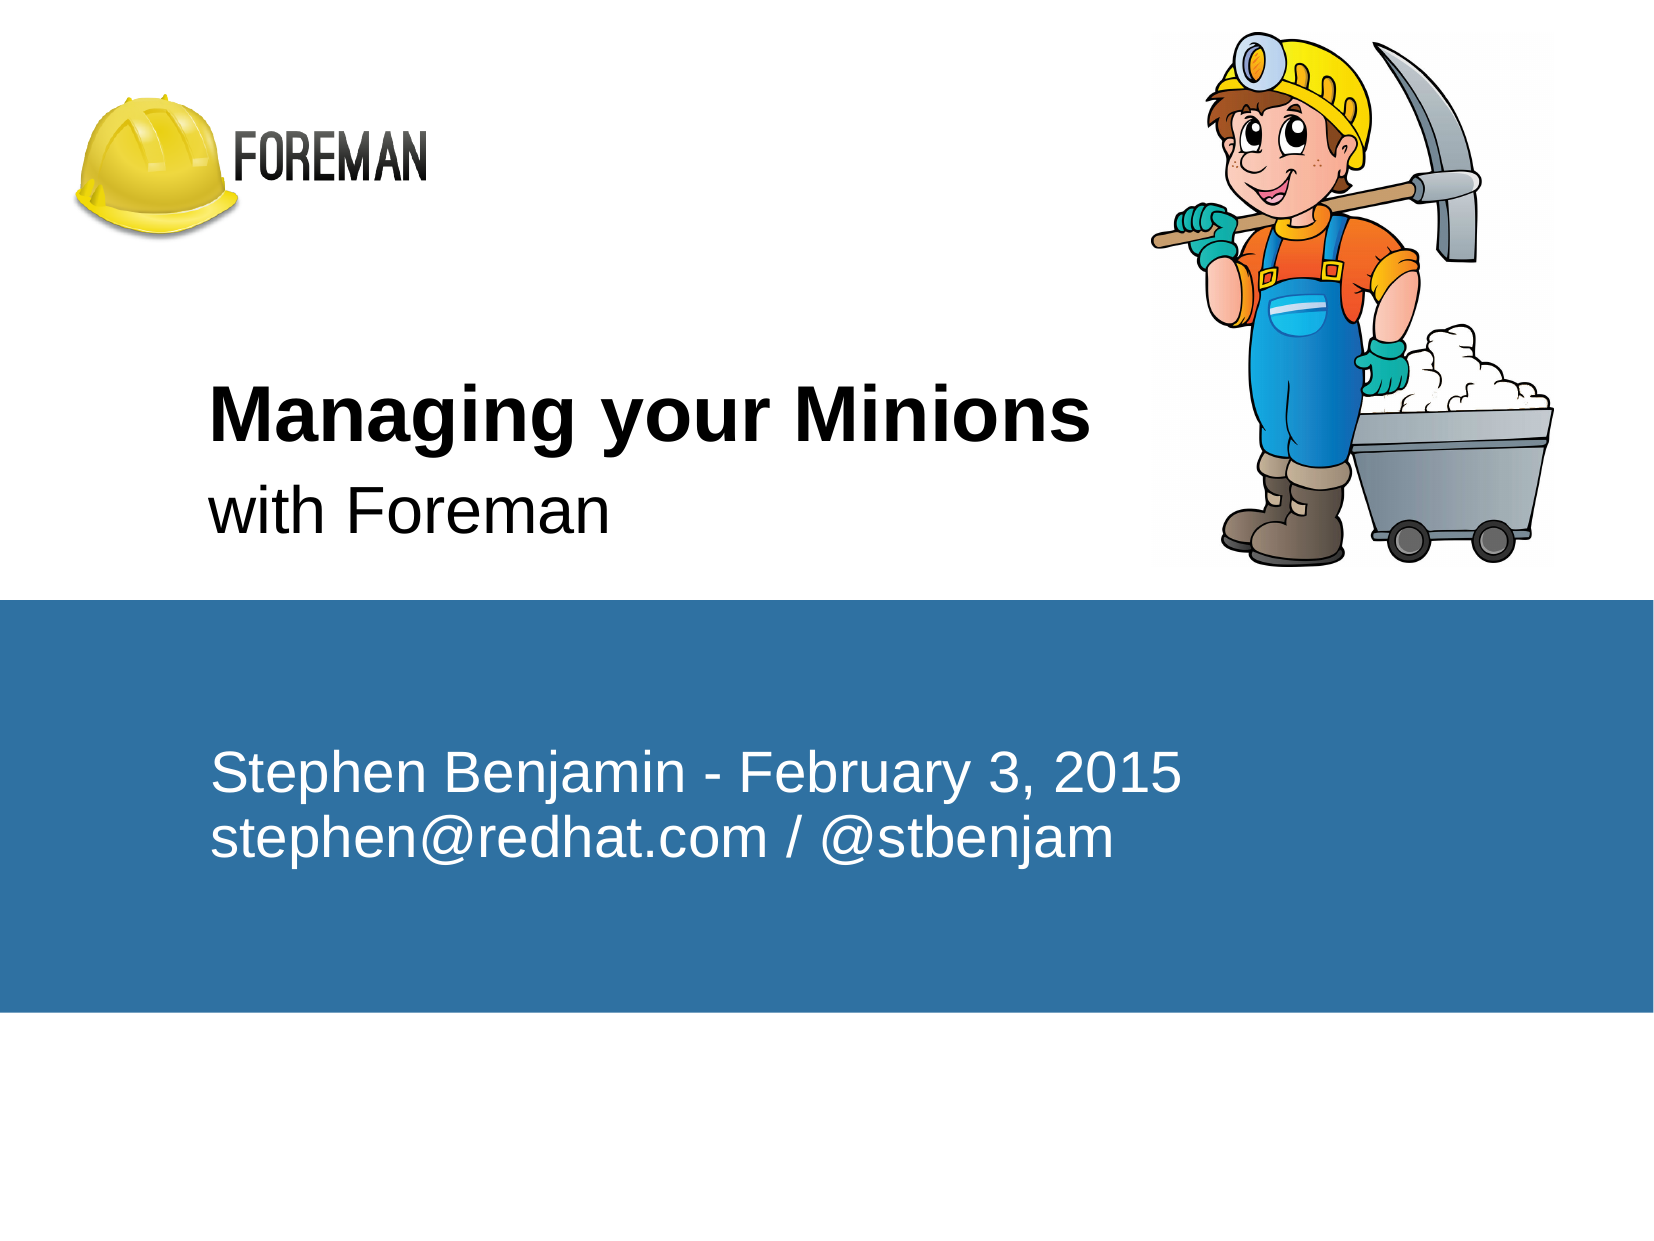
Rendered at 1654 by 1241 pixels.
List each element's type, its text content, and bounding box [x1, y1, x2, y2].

picture [1151, 32, 1554, 567]
picture [70, 94, 426, 243]
text_box Stephen Benjamin - February 3, 2015 stephen@redhat.com / @stbenjam [195, 732, 1201, 943]
text_box Managing your Minions with Foreman [193, 344, 1211, 654]
